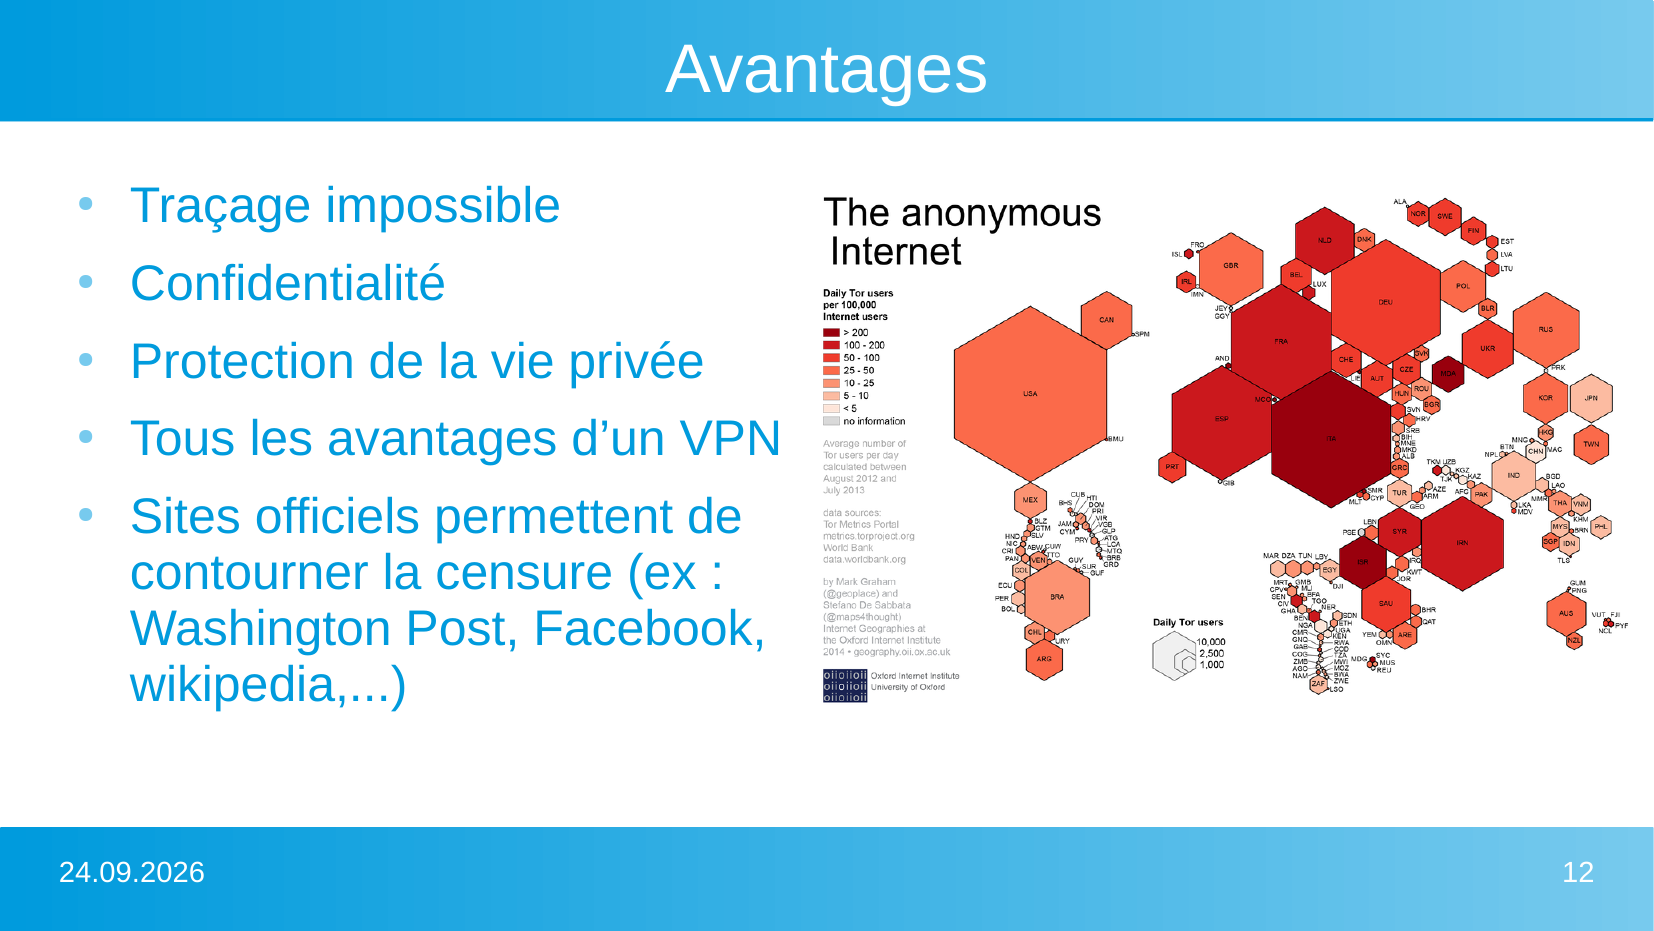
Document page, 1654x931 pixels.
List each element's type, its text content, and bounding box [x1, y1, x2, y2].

list Traçage impossible Confidentialité Protection de la vie privée Tous les avantages d’un VPN Sites officiels permettent de contourner la censure (ex : Washington Post, Facebook, wikipedia,...) [59, 177, 809, 768]
picture [816, 185, 1635, 709]
title Avantages [59, 29, 1595, 108]
